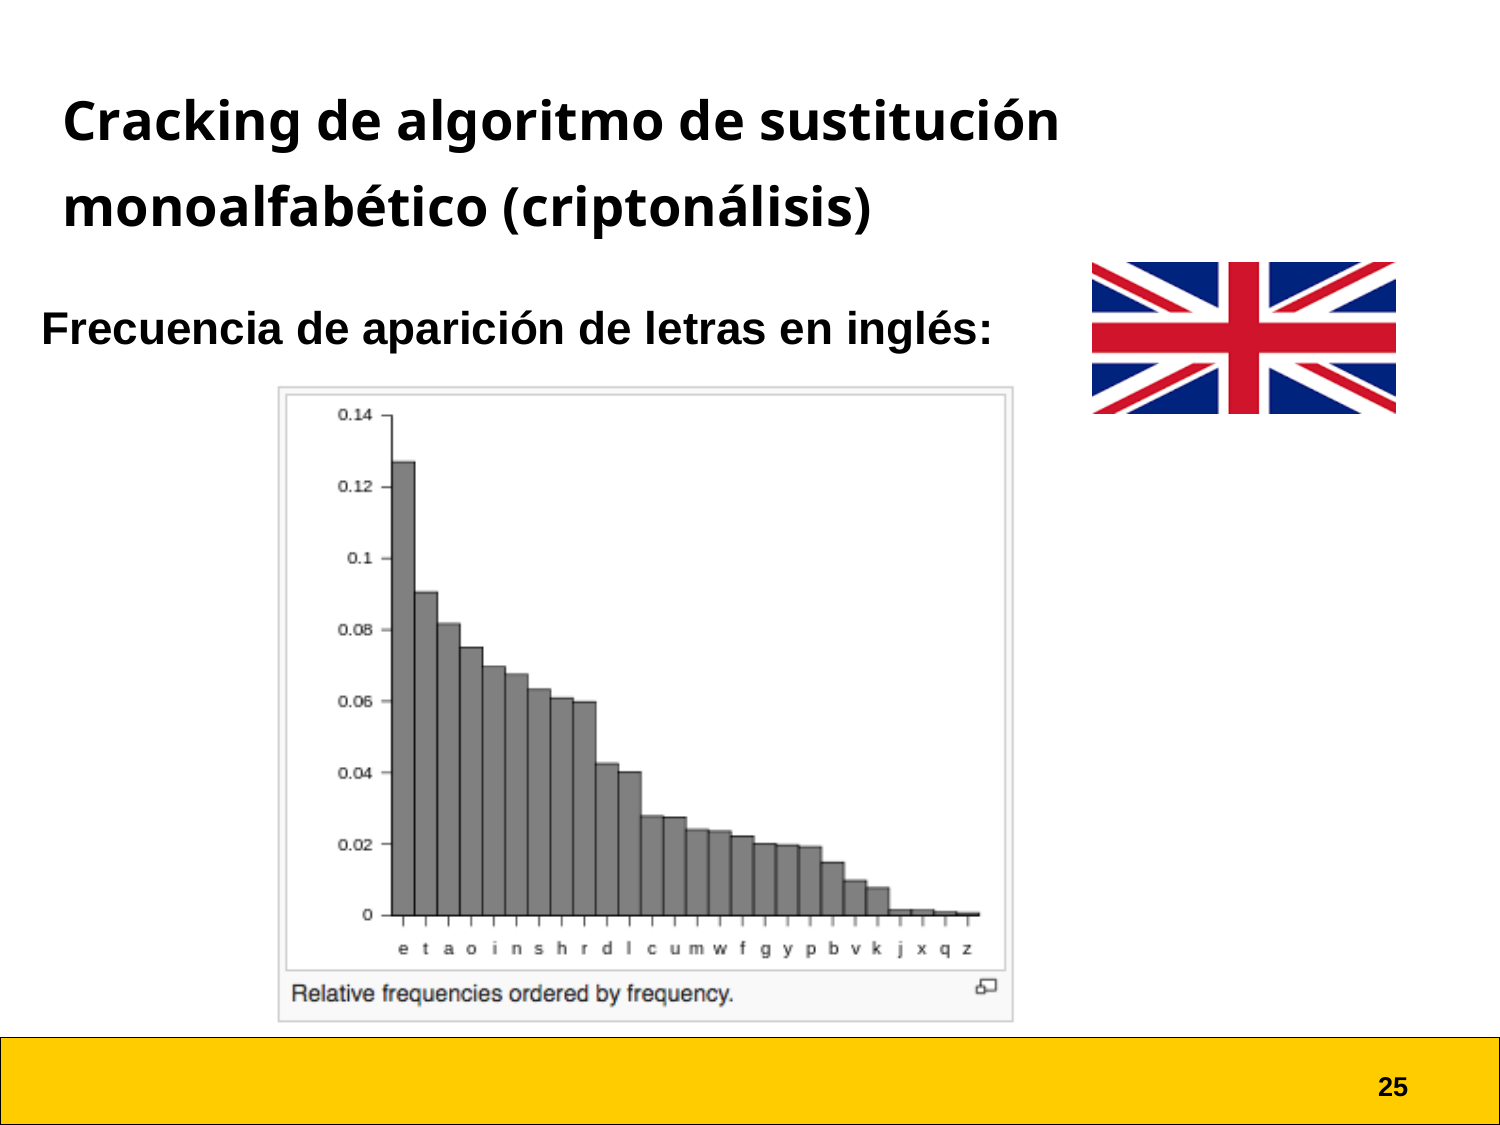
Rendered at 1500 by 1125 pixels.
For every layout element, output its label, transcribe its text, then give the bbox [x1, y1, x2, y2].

picture [265, 482, 1033, 1034]
text_box Frecuencia de aparición de letras en inglés: [26, 295, 1178, 482]
title Cracking de algoritmo de sustitución monoalfabético (criptonálisis) [62, 44, 1423, 269]
picture [1092, 269, 1396, 414]
